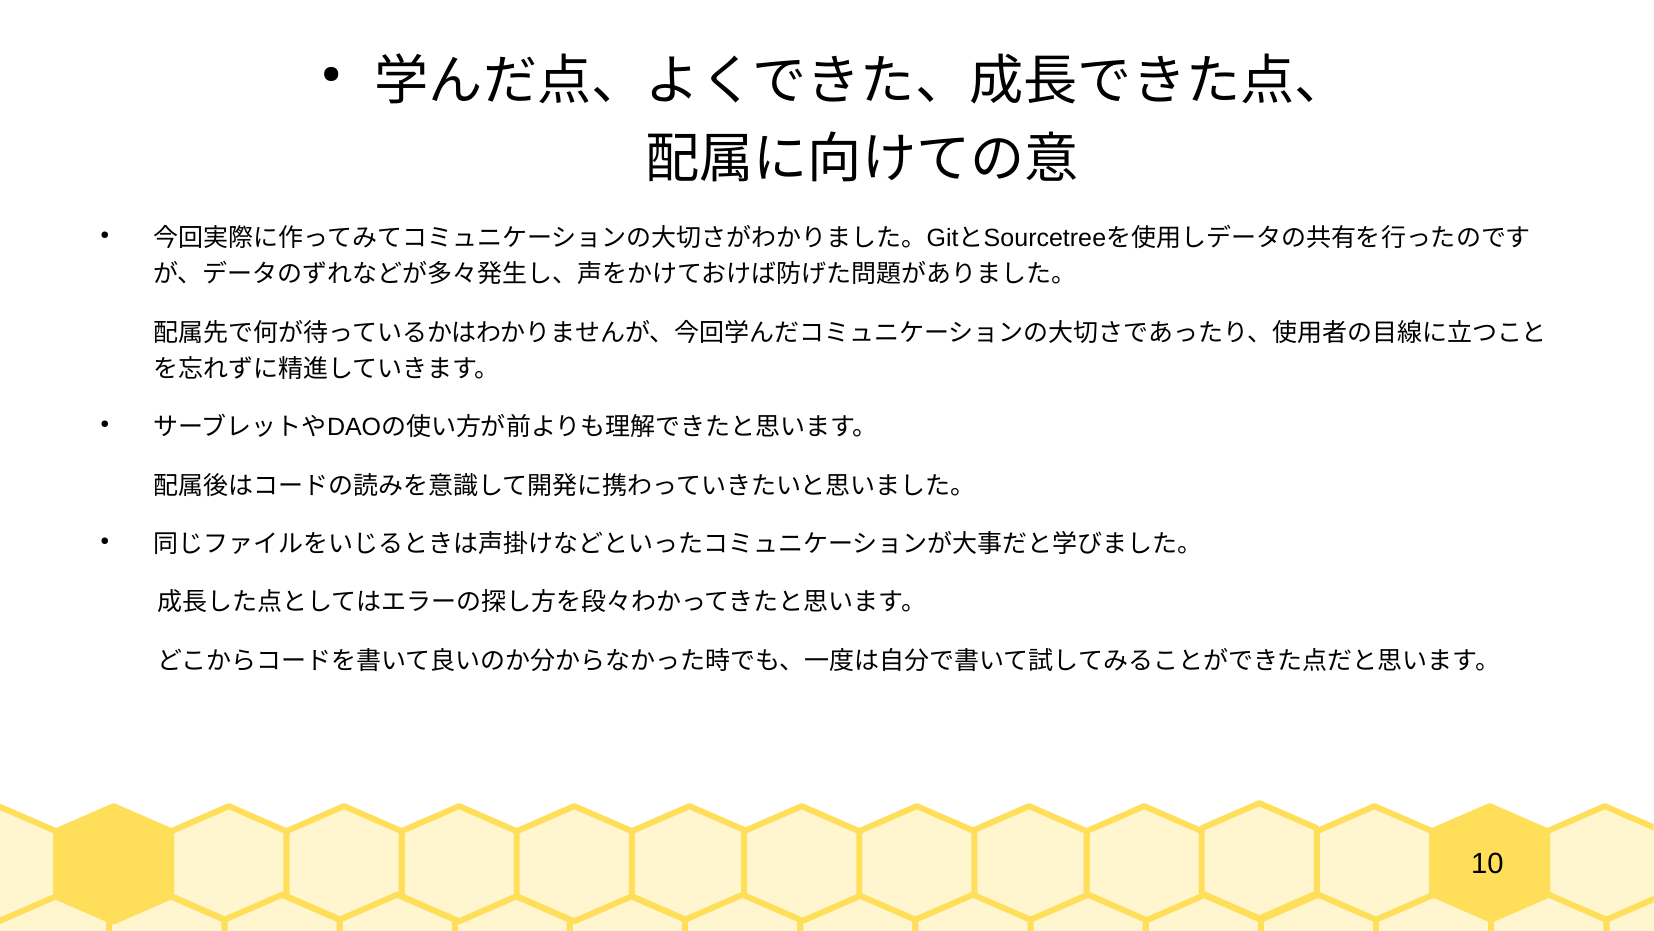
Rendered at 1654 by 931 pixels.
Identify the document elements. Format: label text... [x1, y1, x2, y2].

title 学んだ点、よくできた、成長できた点、 配属に向けての意 [82, 37, 1571, 193]
list 今回実際に作ってみてコミュニケーションの大切さがわかりました。GitとSourcetreeを使用しデータの共有を行ったのですが、データのずれなどが多々発生し、声をかけておけば防げた問題がありました。 配属先で何が待っているかはわかりませんが、今回学んだコミュニケーションの大切さであったり、使用者の目線に立つことを忘れずに精進していきます。 サーブレットやDAOの使い方が前よりも理解できたと思います。 配属後はコードの読みを意識して開発に携わっていきたいと思いました。 同じファイルをいじるときは声掛けなどといったコミュニケーションが大事だと学びました。 成長した点としてはエラーの探し方を段々わかってきたと思います。 どこからコードを書いて良いのか分からなかった時でも、一度は自分で書いて試してみることができた点だと思います。 [82, 217, 1571, 758]
